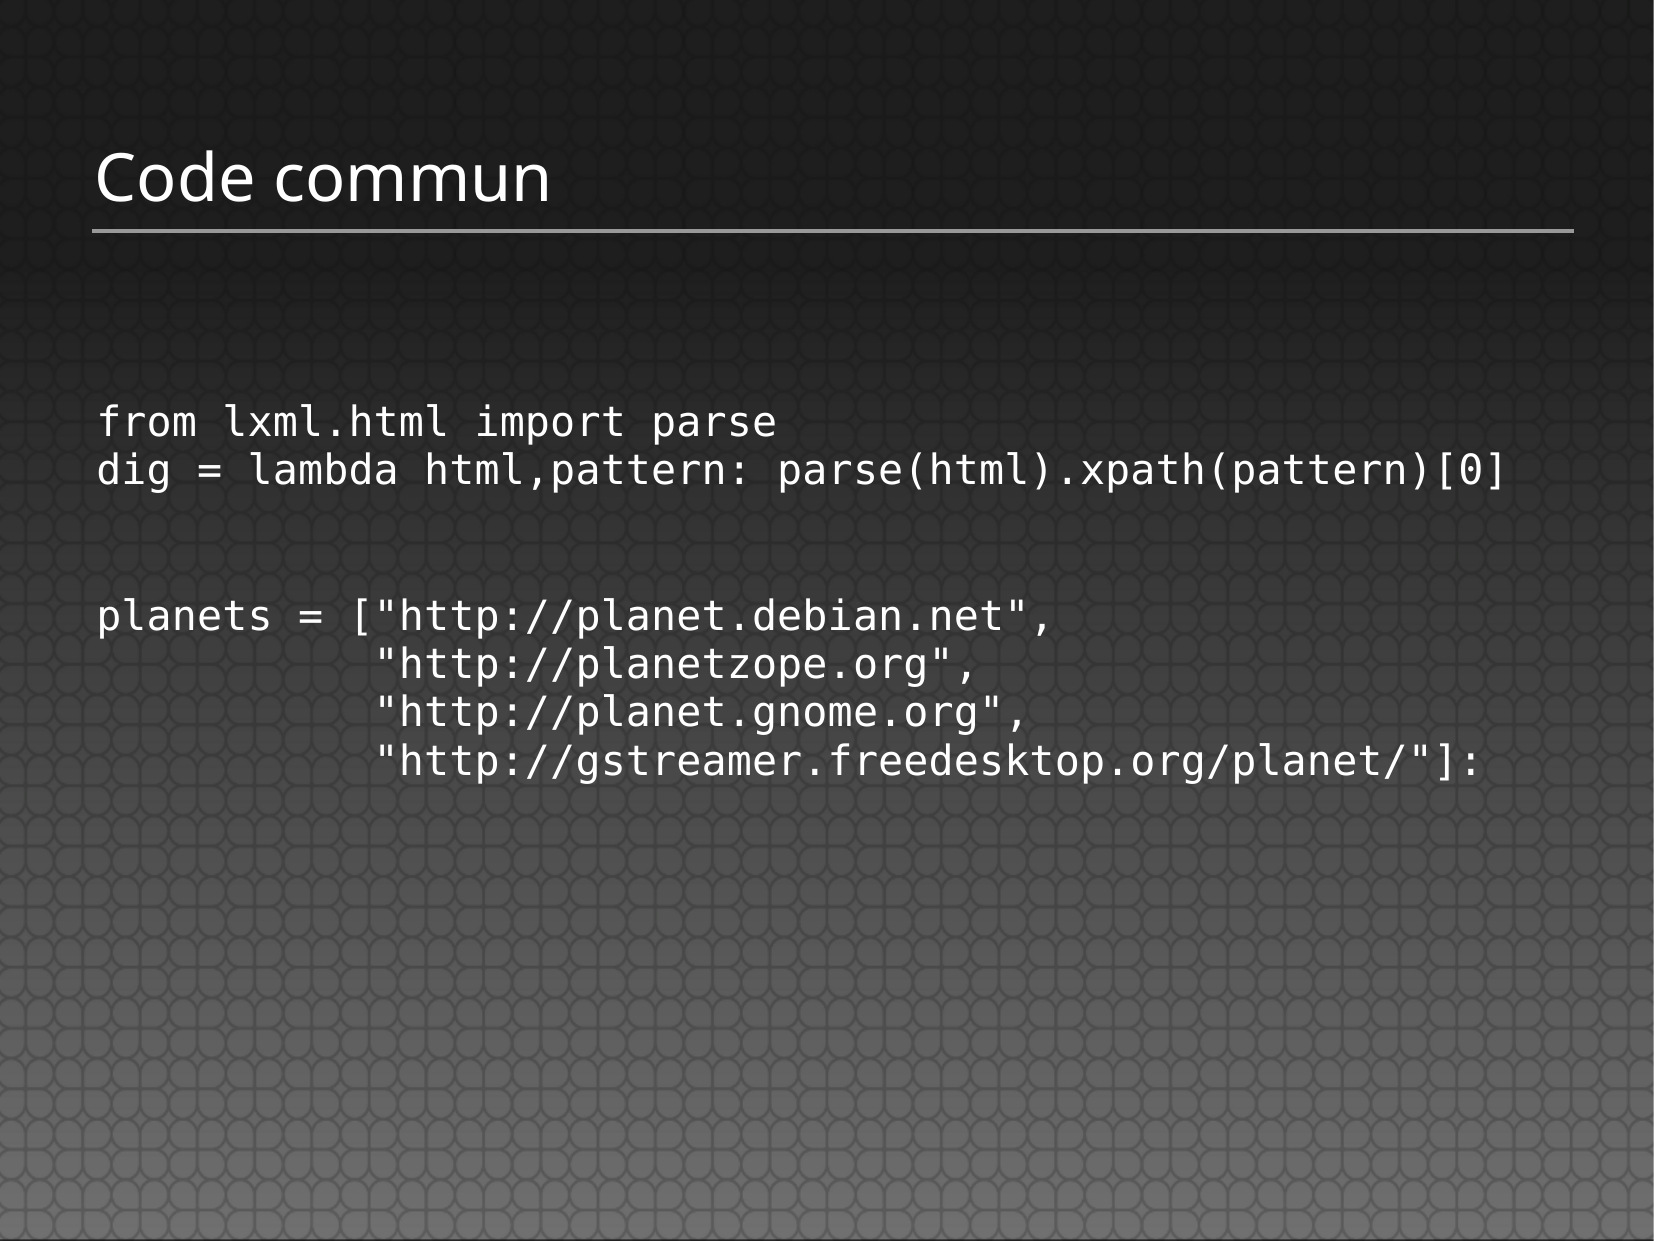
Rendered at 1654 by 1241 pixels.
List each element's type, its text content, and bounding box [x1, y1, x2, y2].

title Code commun [94, 100, 1426, 251]
title from lxml.html import parse dig = lambda html,pattern: parse(html).xpath(pattern)[0] planets = ["http://planet.debian.net", "http://planetzope.org", "http://planet.gnome.org", "http://gstreamer.freedesktop.org/planet/"]: [96, 334, 1637, 945]
picture [0, 0, 1654, 1241]
